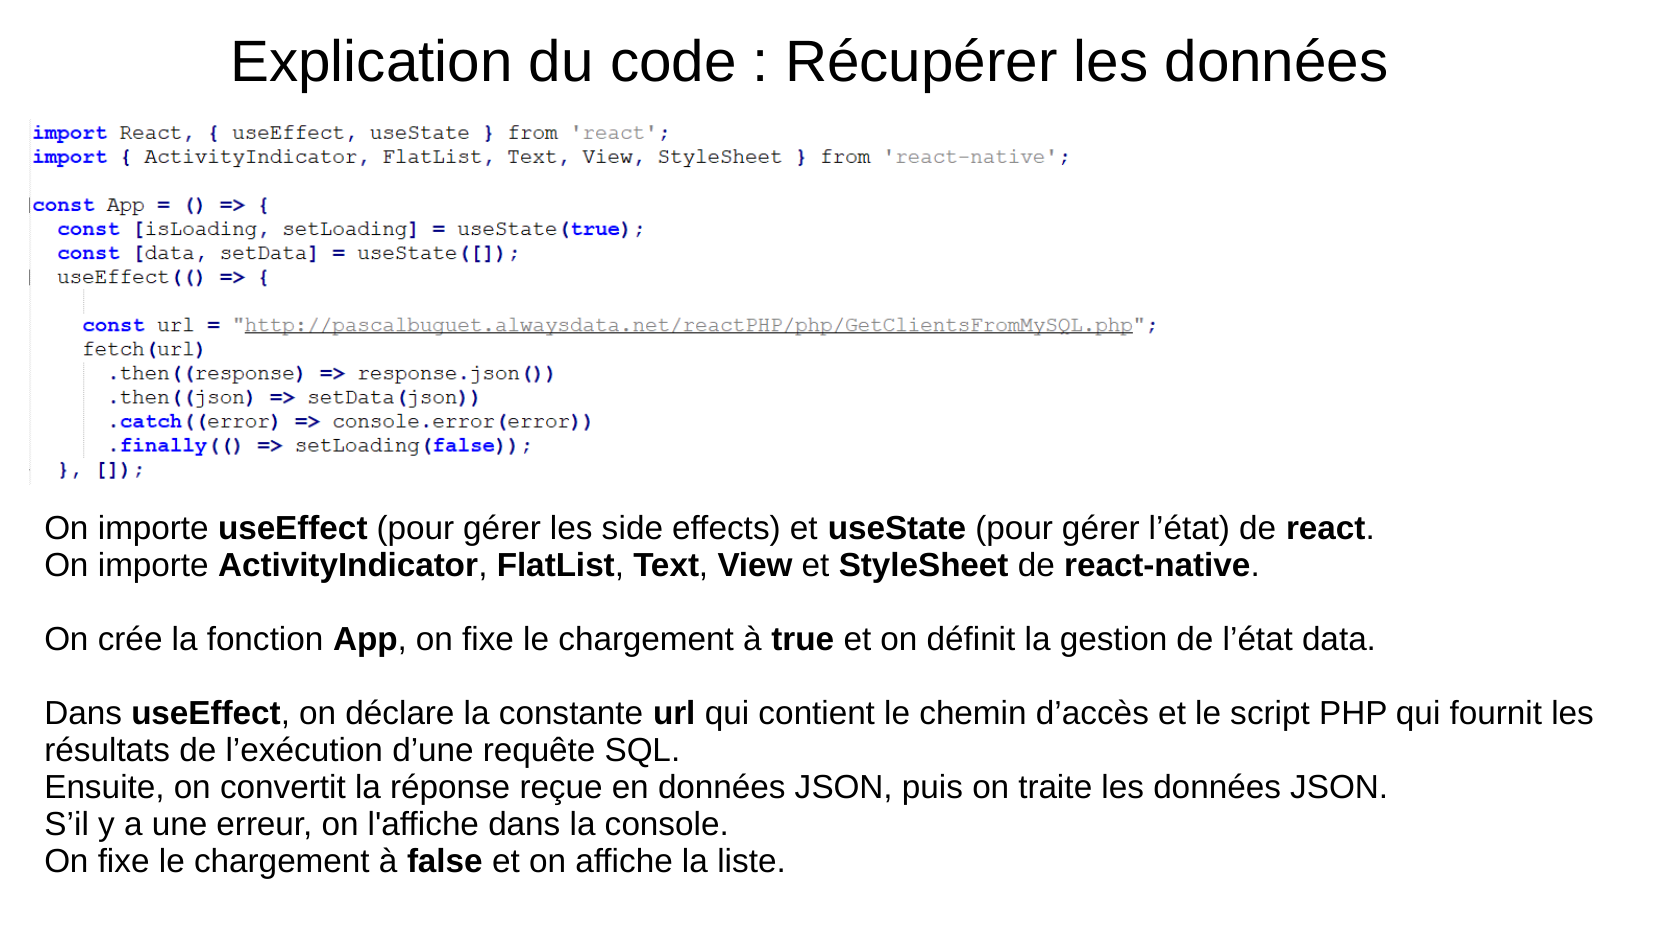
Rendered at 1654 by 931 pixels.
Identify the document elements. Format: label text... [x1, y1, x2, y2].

text_box On importe useEffect (pour gérer les side effects) et useState (pour gérer l’état) de react. On importe ActivityIndicator, FlatList, Text, View et StyleSheet de react-native. On crée la fonction App, on fixe le chargement à true et on définit la gestion de l’état data. Dans useEffect, on déclare la constante url qui contient le chemin d’accès et le script PHP qui fournit les résultats de l’exécution d’une requête SQL. Ensuite, on convertit la réponse reçue en données JSON, puis on traite les données JSON. S’il y a une erreur, on l'affiche dans la console. On fixe le chargement à false et on affiche la liste. [29, 501, 1625, 888]
picture [29, 119, 1160, 485]
title Explication du code : Récupérer les données [82, 0, 1571, 140]
